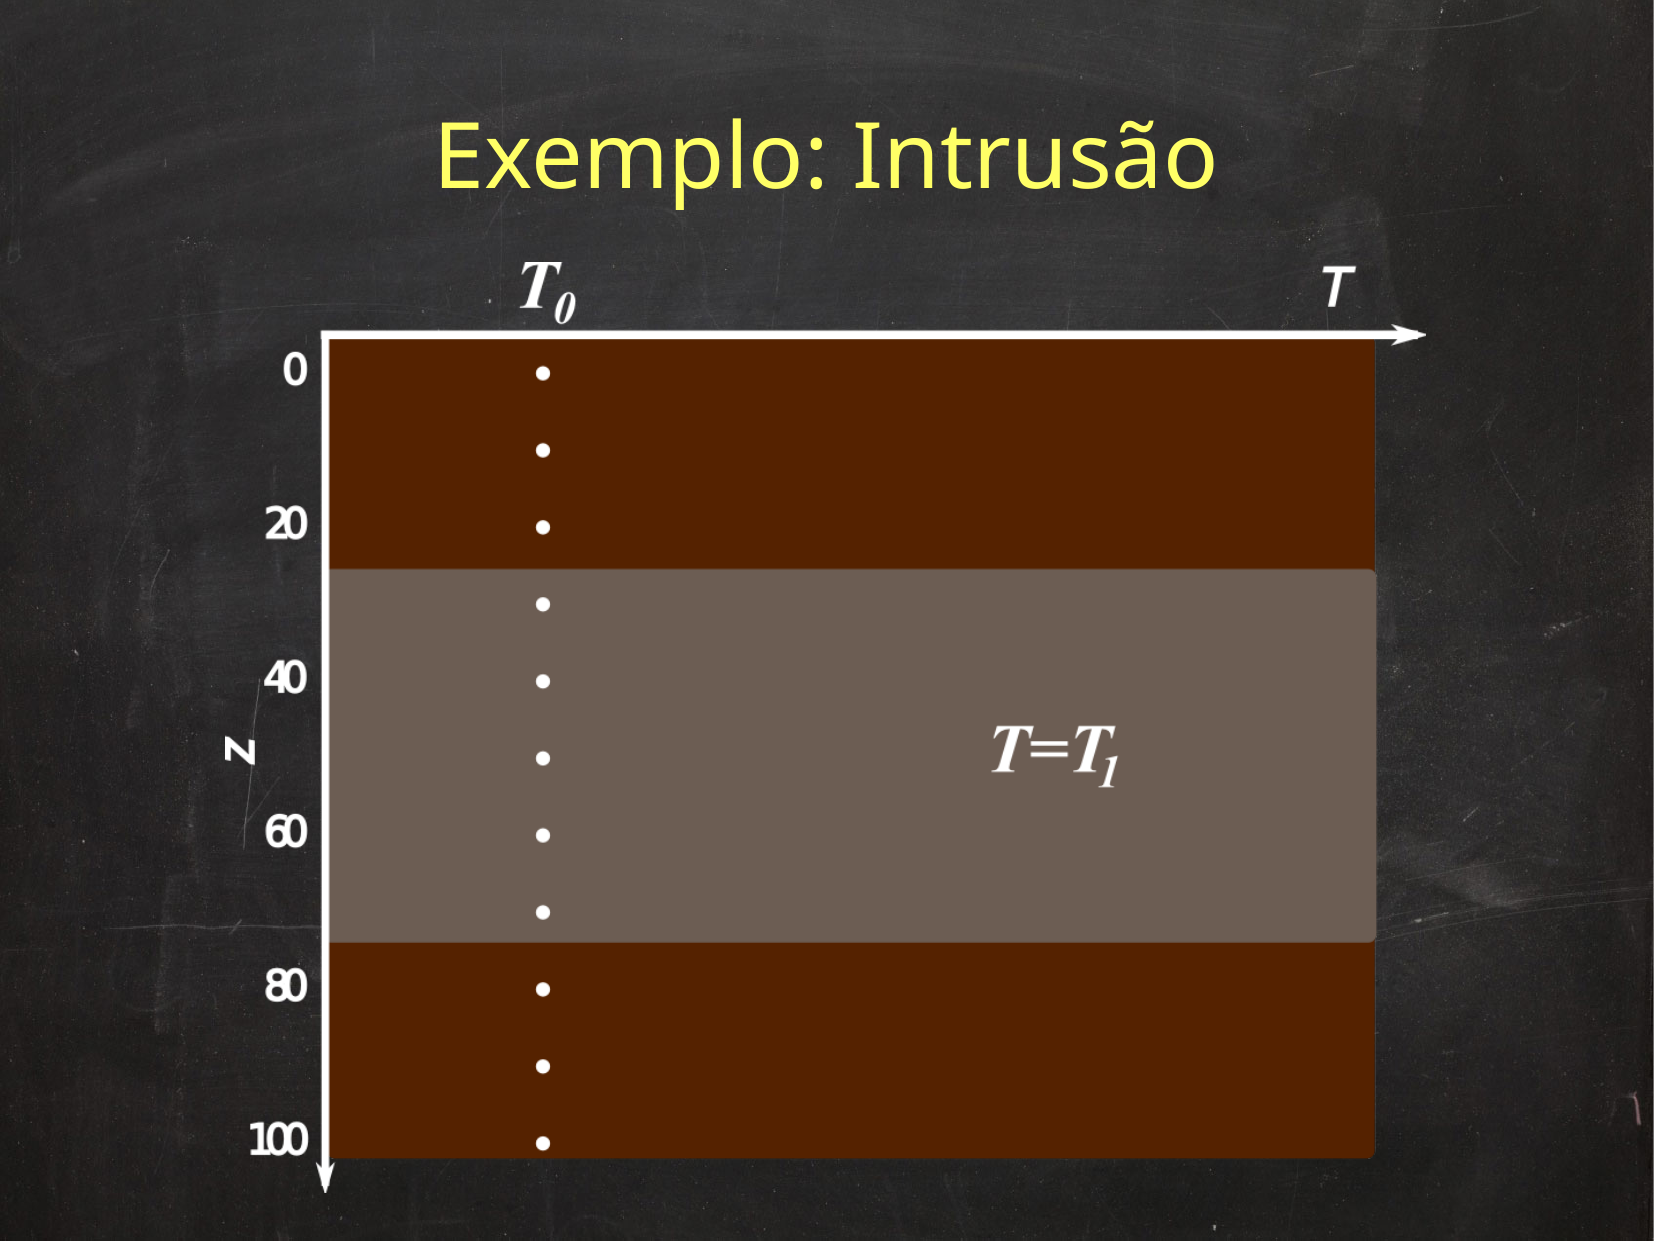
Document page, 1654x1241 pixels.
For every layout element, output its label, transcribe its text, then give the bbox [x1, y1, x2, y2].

picture [0, 0, 1654, 1241]
title Exemplo: Intrusão [82, 56, 1571, 250]
